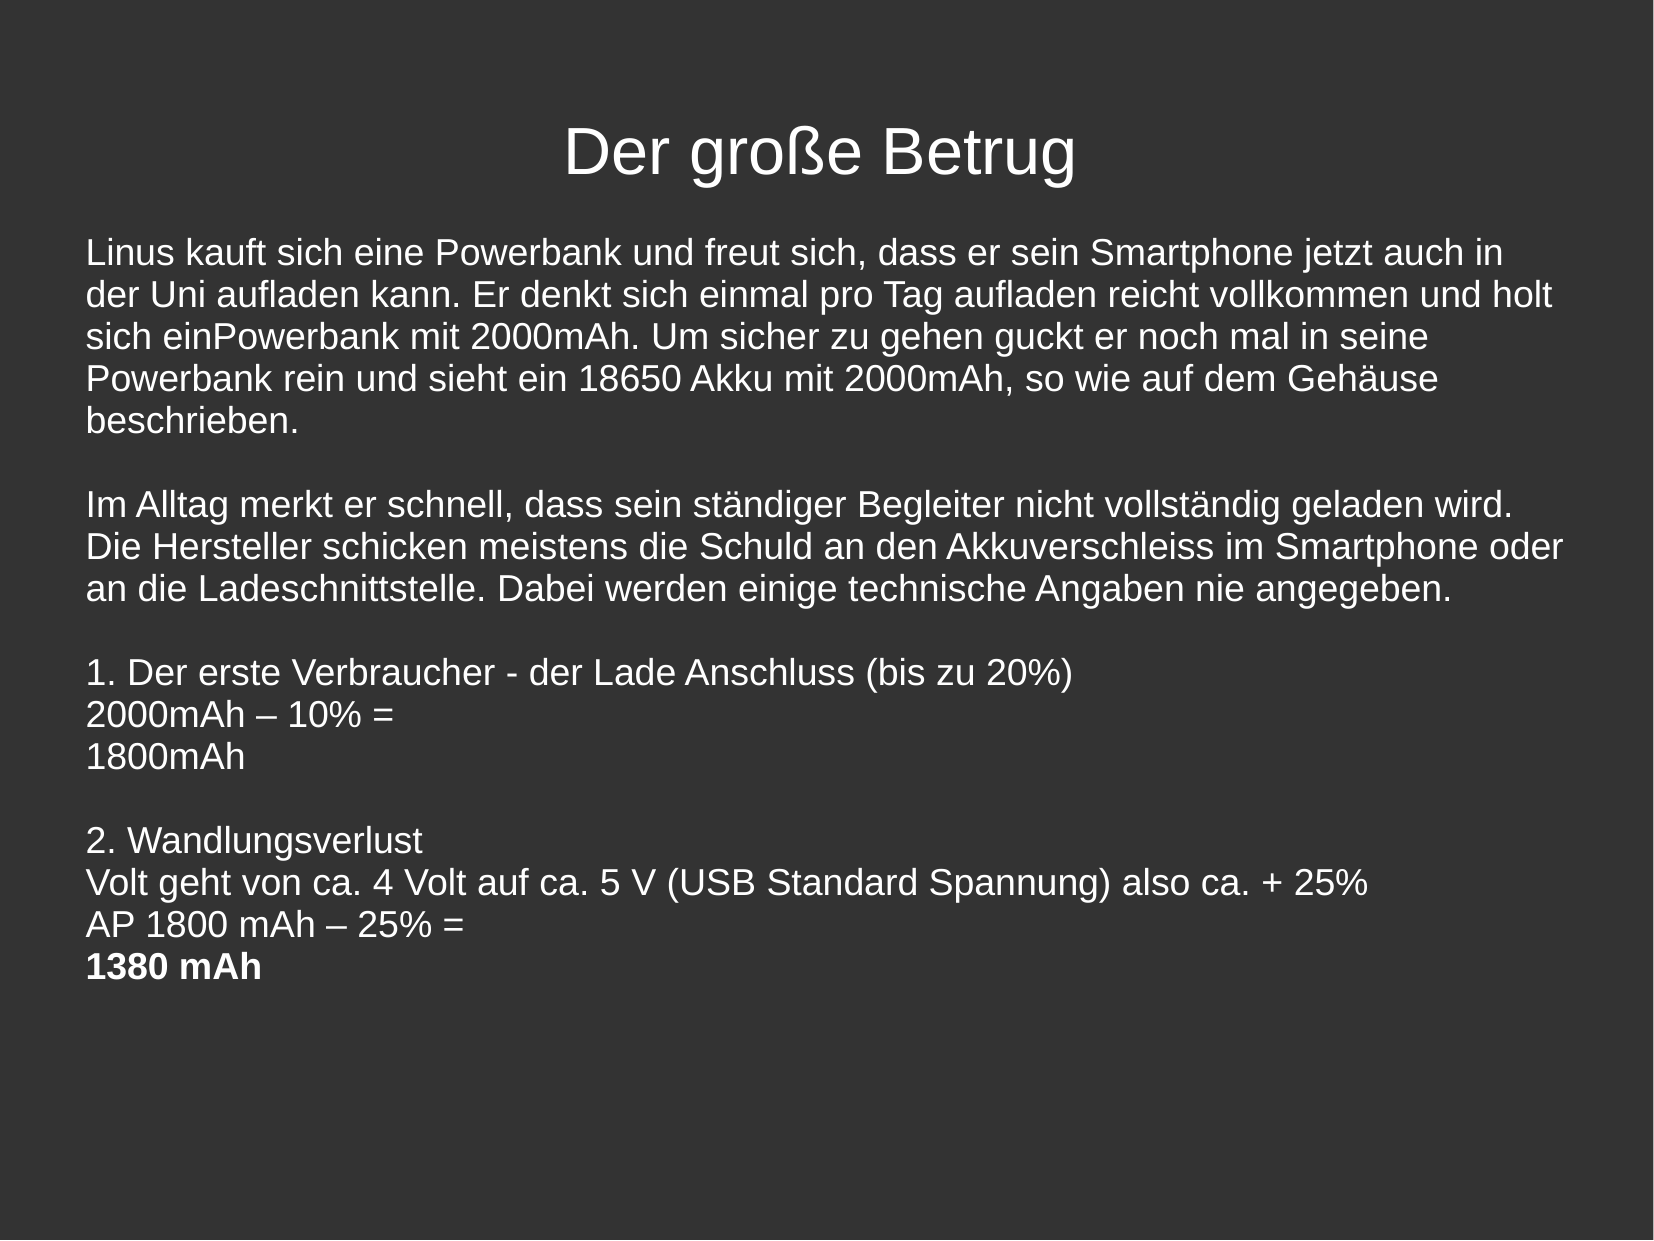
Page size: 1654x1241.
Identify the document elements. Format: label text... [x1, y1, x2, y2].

text_box Linus kauft sich eine Powerbank und freut sich, dass er sein Smartphone jetzt auch in der Uni aufladen kann. Er denkt sich einmal pro Tag aufladen reicht vollkommen und holt sich einPowerbank mit 2000mAh. Um sicher zu gehen guckt er noch mal in seine Powerbank rein und sieht ein 18650 Akku mit 2000mAh, so wie auf dem Gehäuse beschrieben. Im Alltag merkt er schnell, dass sein ständiger Begleiter nicht vollständig geladen wird. Die Hersteller schicken meistens die Schuld an den Akkuverschleiss im Smartphone oder an die Ladeschnittstelle. Dabei werden einige technische Angaben nie angegeben. 1. Der erste Verbraucher - der Lade Anschluss (bis zu 20%) 2000mAh – 10% = 1800mAh 2. Wandlungsverlust Volt geht von ca. 4 Volt auf ca. 5 V (USB Standard Spannung) also ca. + 25% AP 1800 mAh – 25% = 1380 mAh [70, 224, 1583, 1121]
text_box Der große Betrug [129, 106, 1512, 196]
